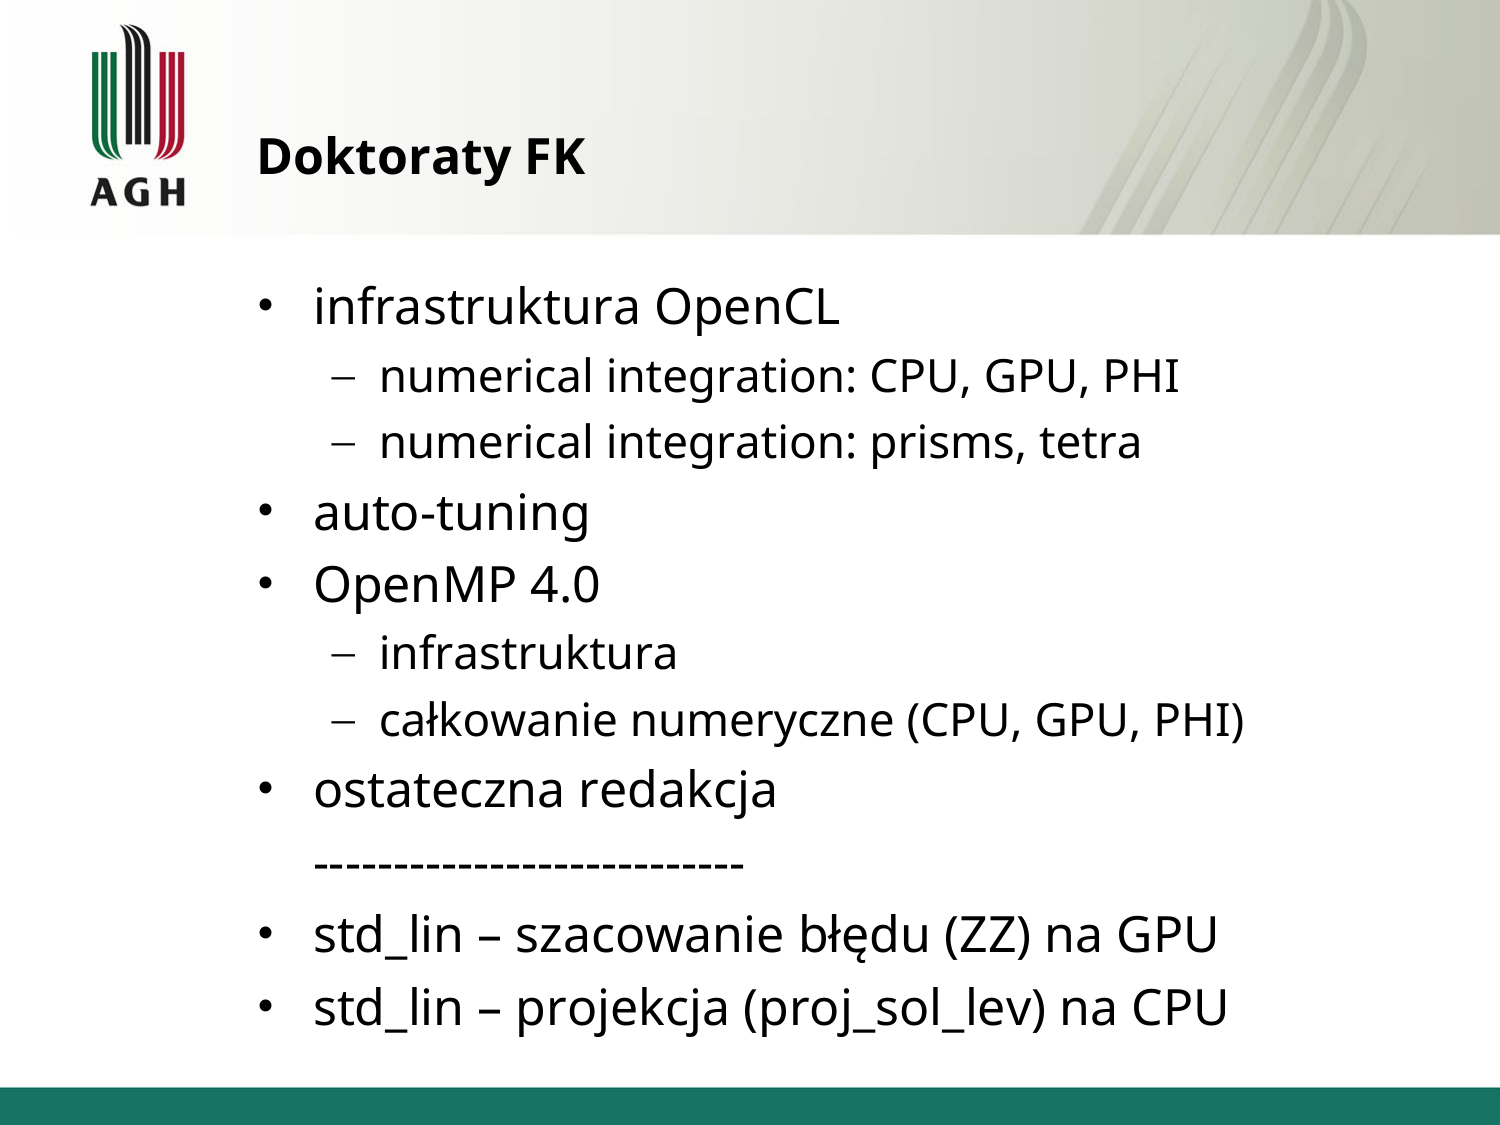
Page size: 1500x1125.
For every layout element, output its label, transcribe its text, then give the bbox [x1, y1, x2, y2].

list infrastruktura OpenCL numerical integration: CPU, GPU, PHI numerical integration: prisms, tetra auto-tuning OpenMP 4.0 infrastruktura całkowanie numeryczne (CPU, GPU, PHI) ostateczna redakcja --------------------------- std_lin – szacowanie błędu (ZZ) na GPU std_lin – projekcja (proj_sol_lev) na CPU [242, 267, 1423, 1116]
title Doktoraty FK [242, 77, 1423, 231]
picture [0, 0, 1500, 1125]
